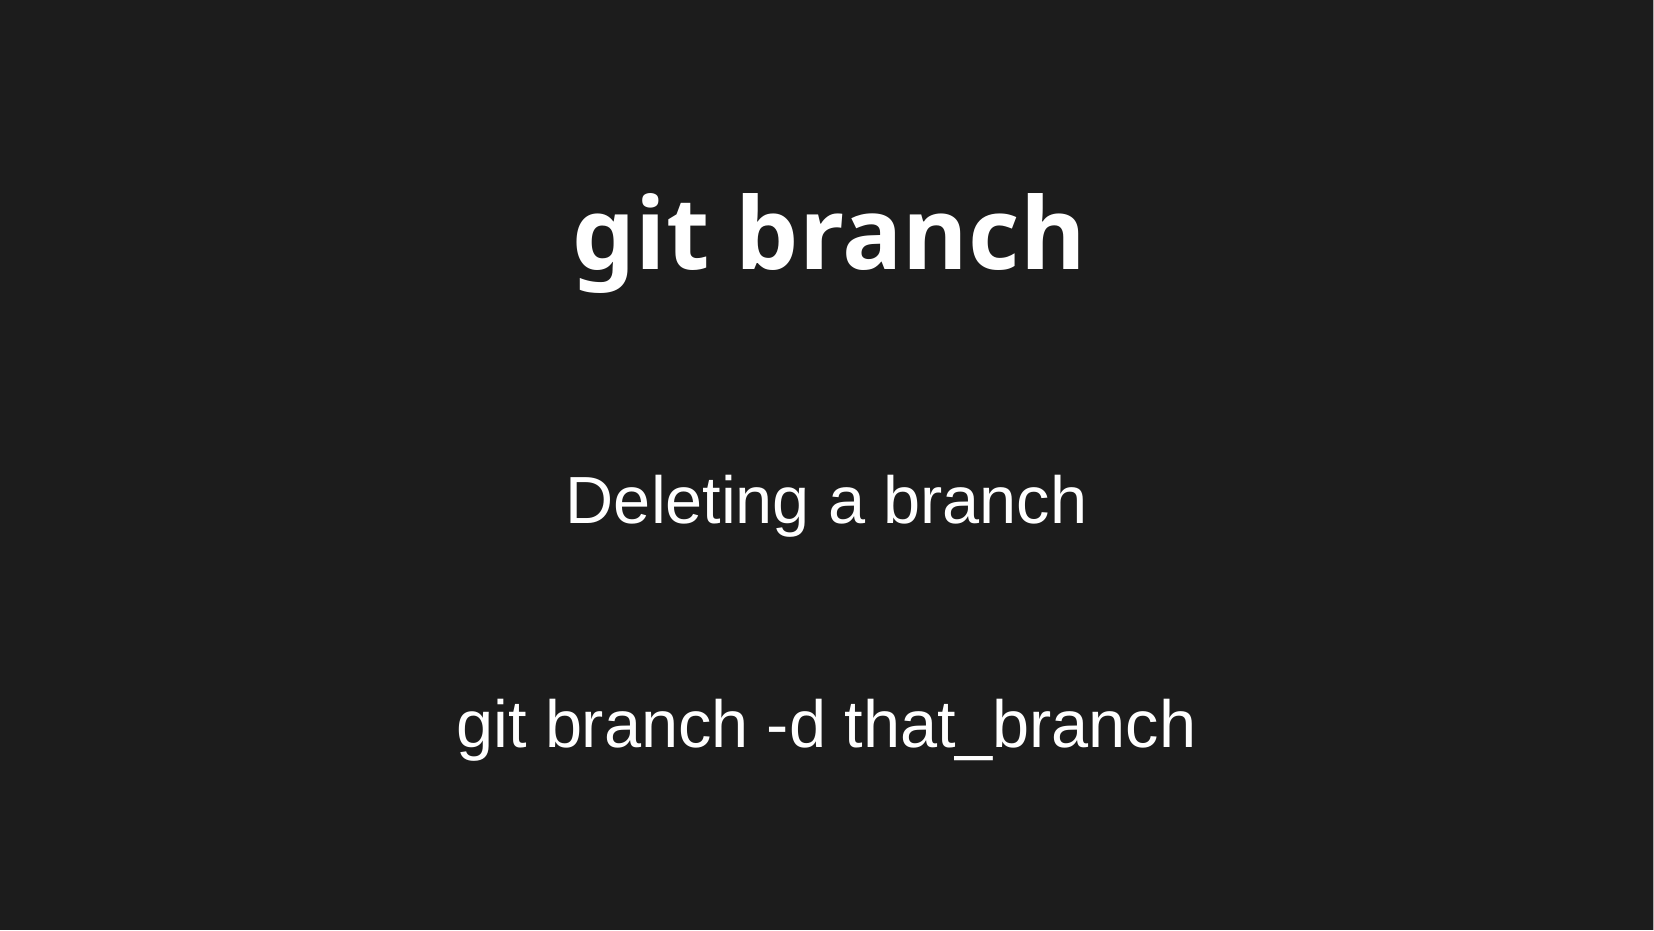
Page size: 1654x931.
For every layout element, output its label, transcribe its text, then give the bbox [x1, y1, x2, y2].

title git branch [253, 153, 1406, 308]
subtitle Deleting a branch git branch -d that_branch [82, 342, 1571, 882]
